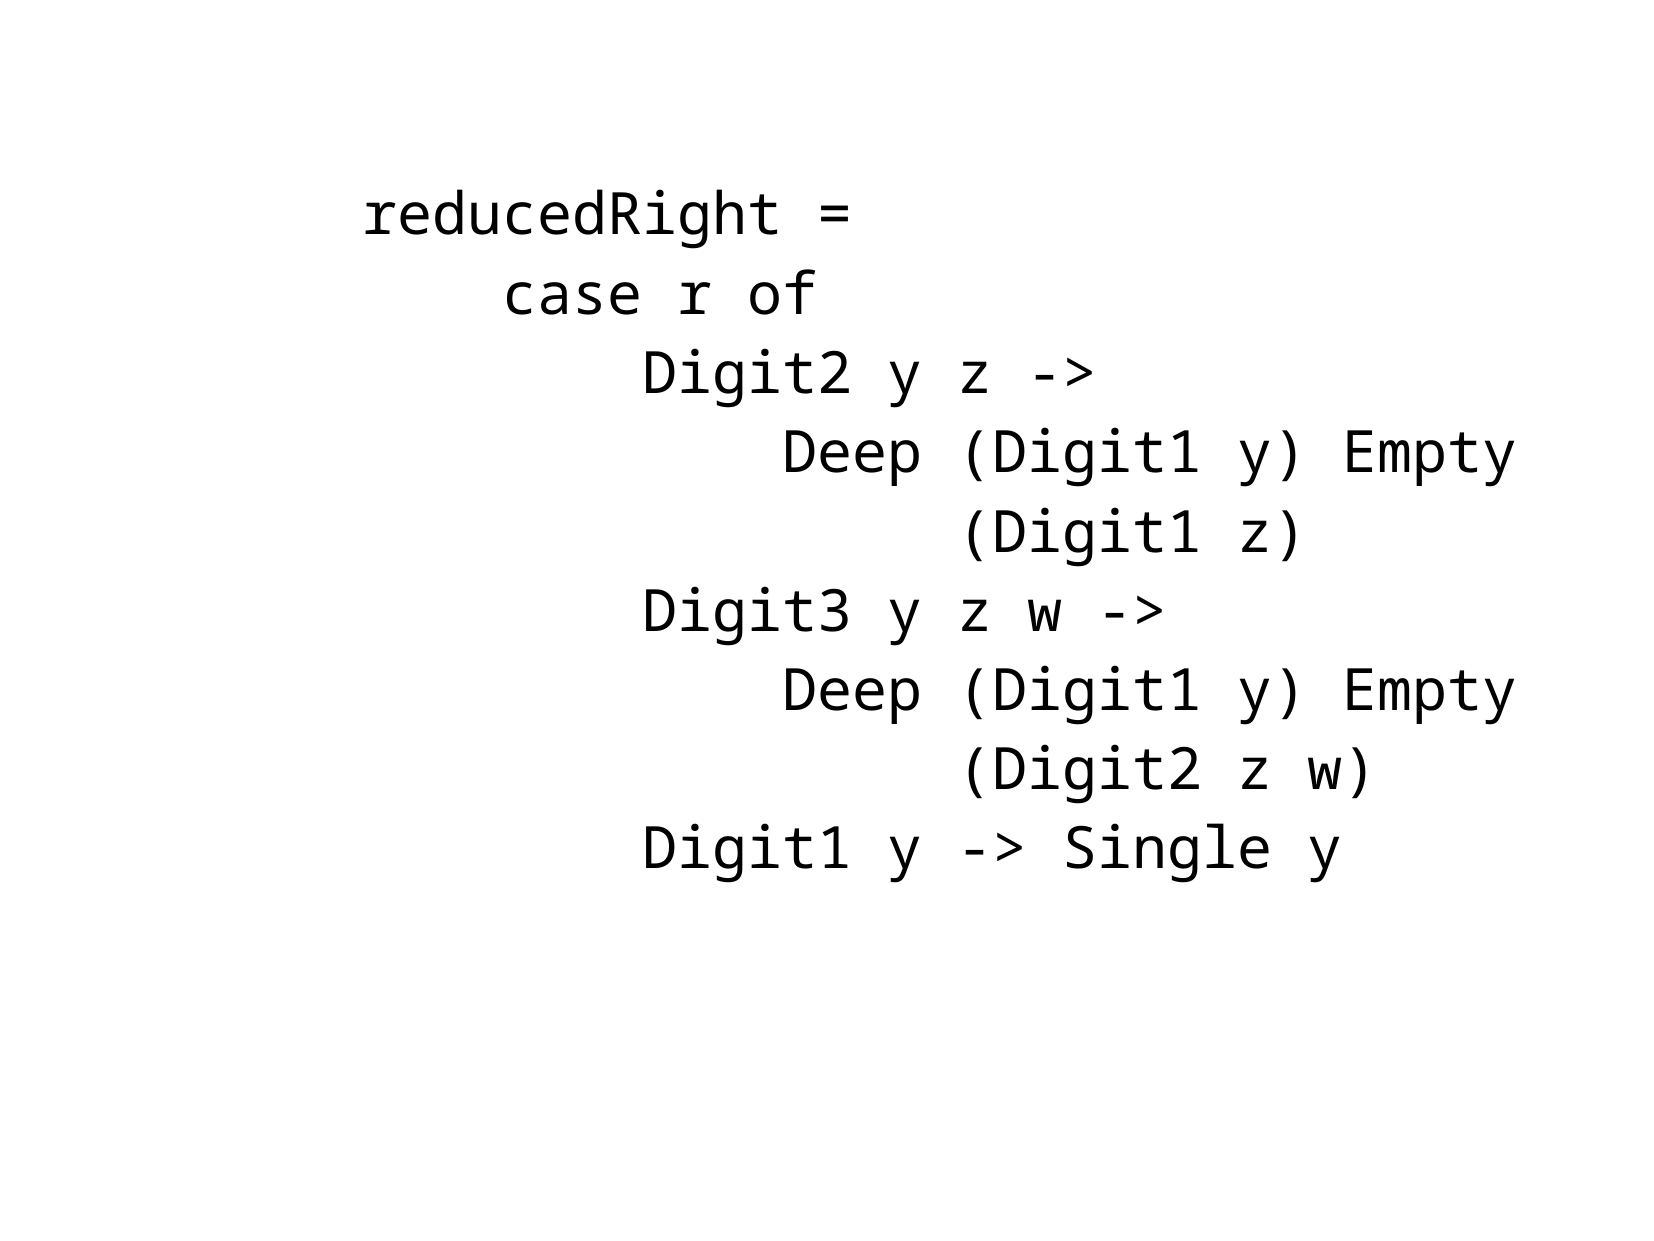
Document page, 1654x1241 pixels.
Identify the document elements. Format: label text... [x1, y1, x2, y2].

subtitle reducedRight = case r of Digit2 y z -> Deep (Digit1 y) Empty (Digit1 z) Digit3 y z w -> Deep (Digit1 y) Empty (Digit2 z w) Digit1 y -> Single y [82, 49, 1571, 1010]
